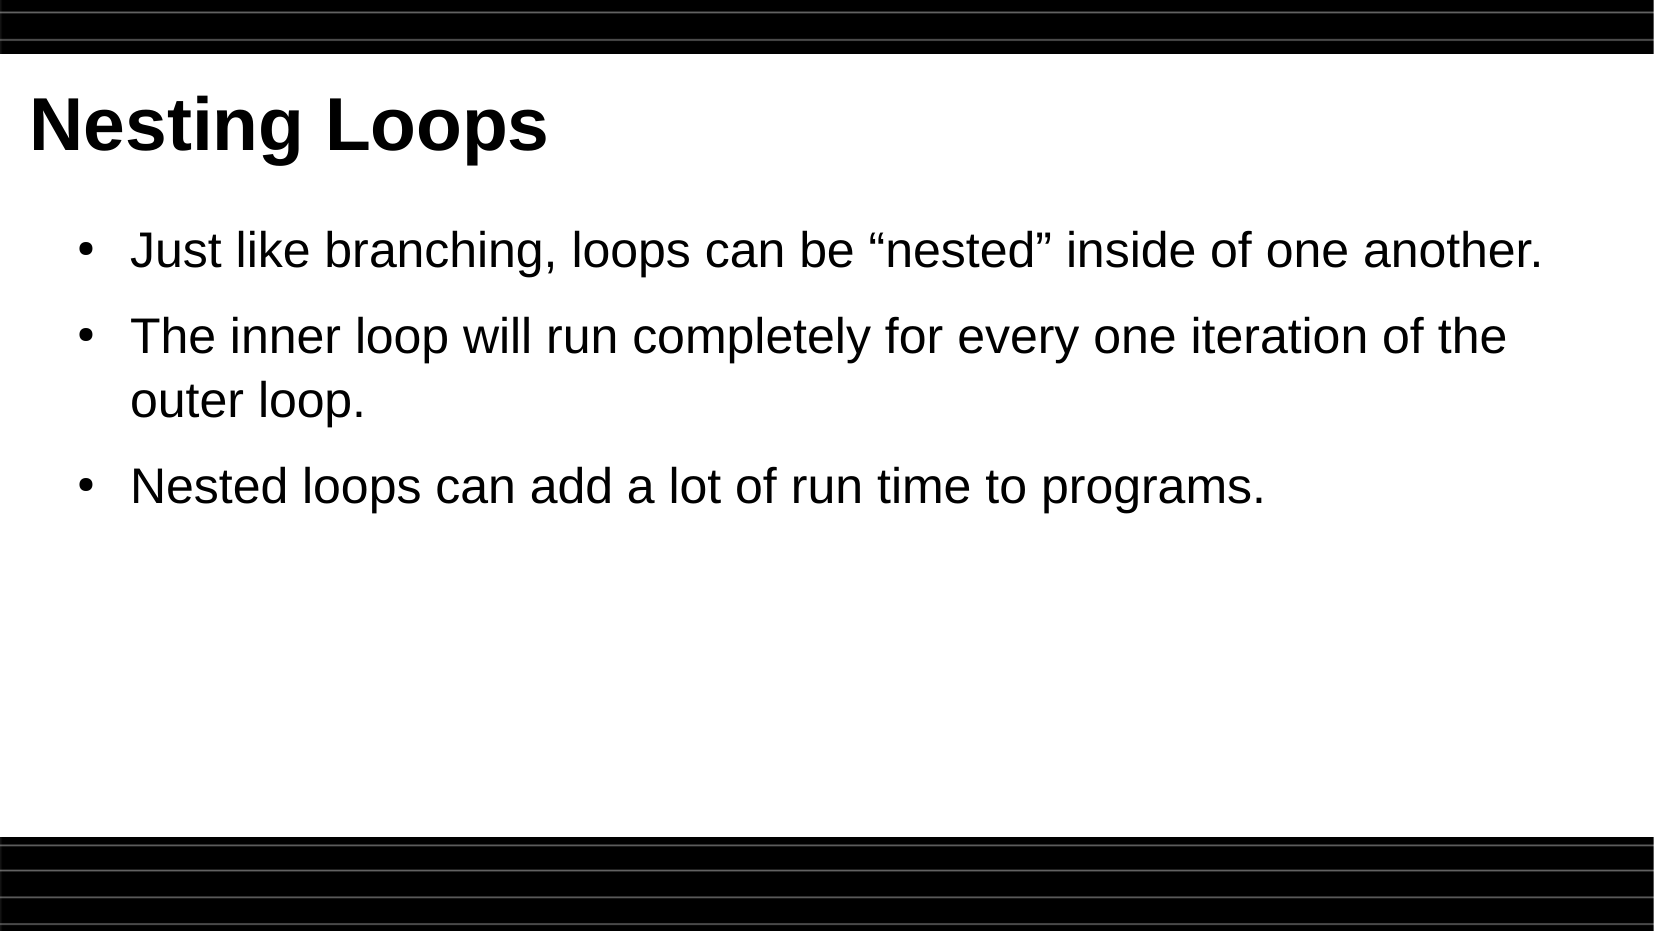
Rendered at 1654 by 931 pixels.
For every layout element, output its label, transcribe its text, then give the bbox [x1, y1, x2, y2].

picture [0, 837, 1654, 931]
picture [0, 0, 1654, 54]
text_box Nesting Loops [15, 75, 1546, 174]
list Just like branching, loops can be “nested” inside of one another. The inner loop will run completely for every one iteration of the outer loop. Nested loops can add a lot of run time to programs. [59, 213, 1636, 826]
